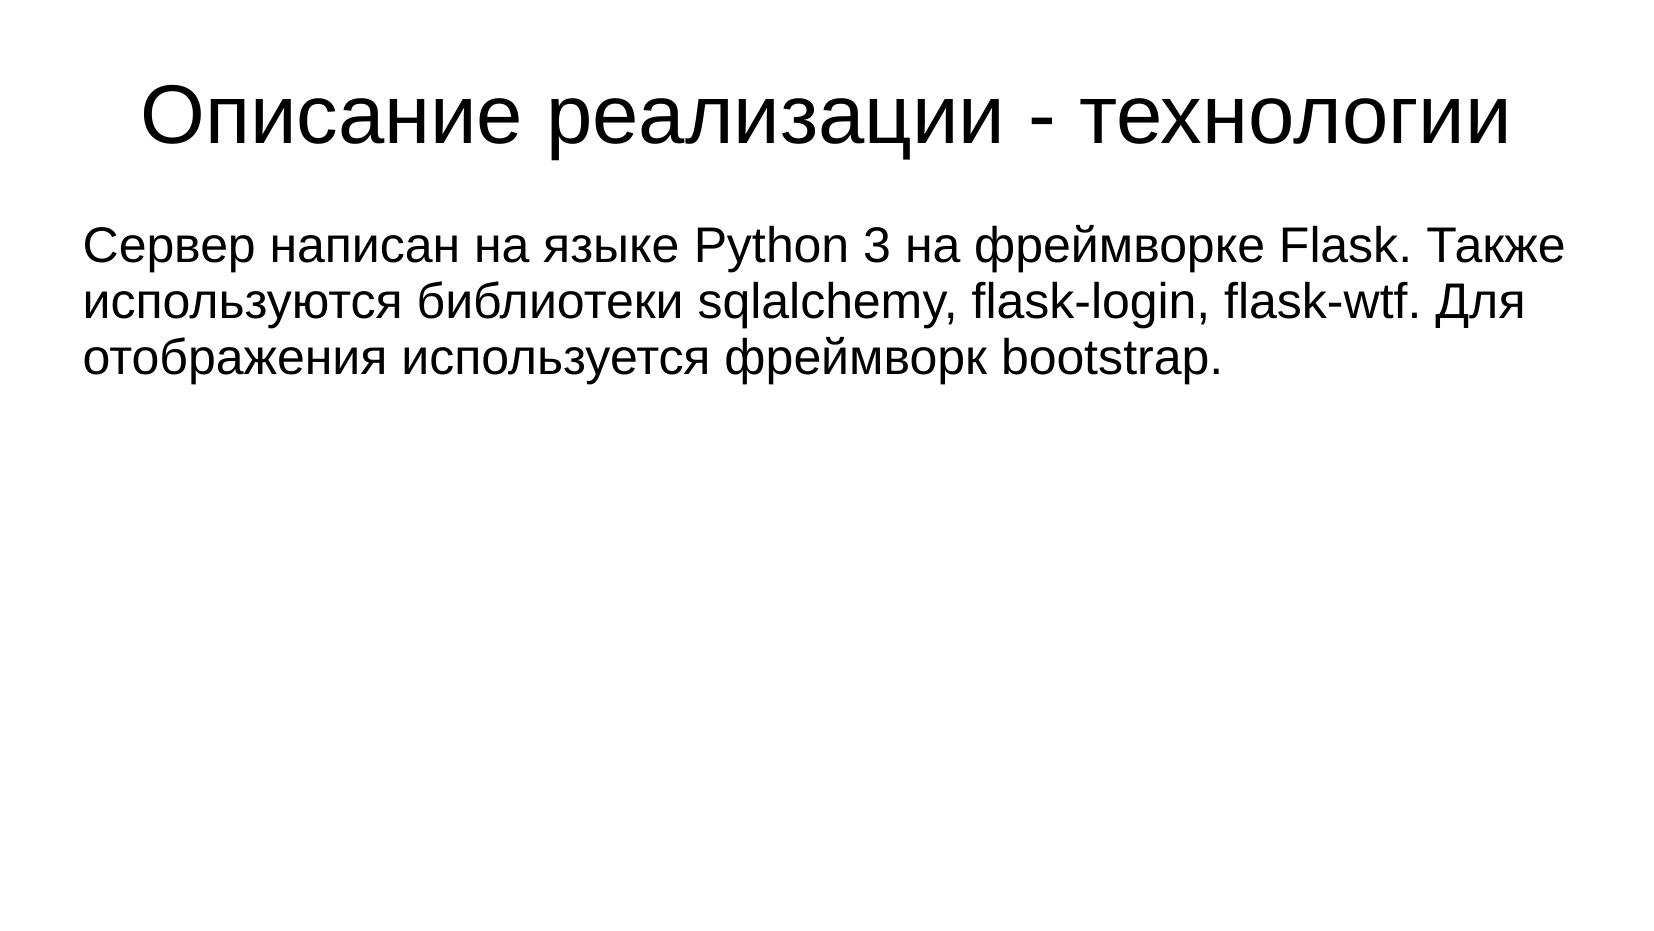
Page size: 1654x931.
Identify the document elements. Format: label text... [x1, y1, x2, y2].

list Сервер написан на языке Python 3 на фреймворке Flask. Также используются библиотеки sqlalchemy, flask-login, flask-wtf. Для отображения используется фреймворк bootstrap. [82, 217, 1571, 758]
title Описание реализации - технологии [82, 37, 1571, 193]
